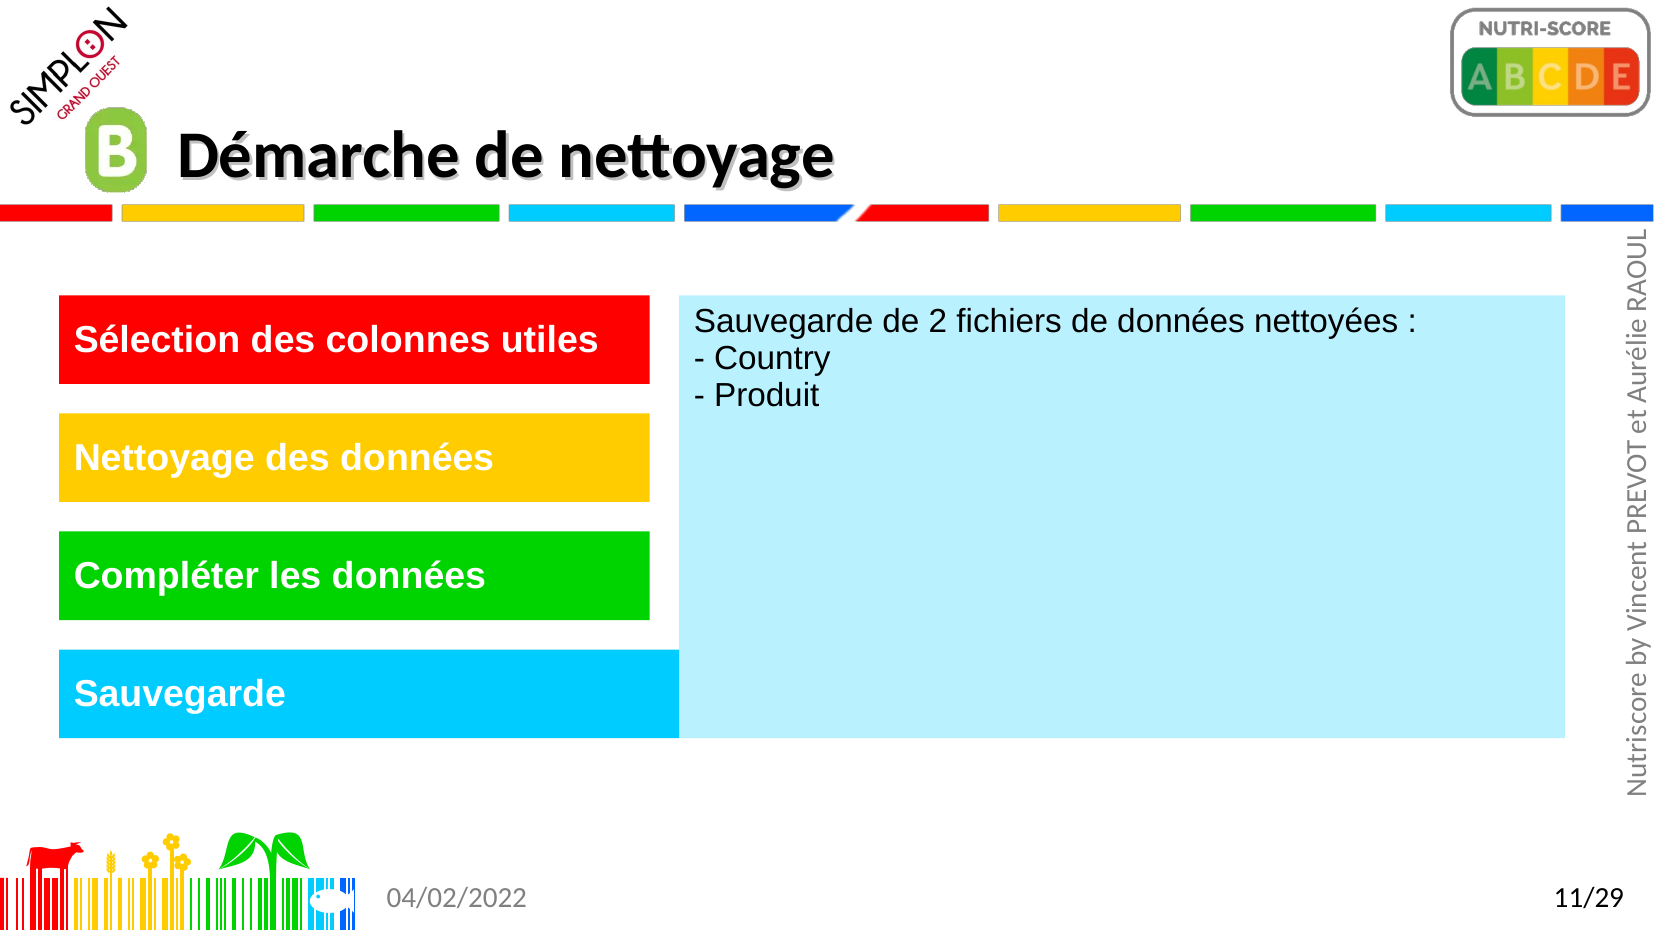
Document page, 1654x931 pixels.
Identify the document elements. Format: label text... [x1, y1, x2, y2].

text_box Nettoyage des données [59, 413, 650, 502]
text_box Sauvegarde de 2 fichiers de données nettoyées : - Country - Produit [679, 295, 1565, 739]
picture [0, 826, 355, 930]
text_box Sélection des colonnes utiles [59, 295, 650, 384]
text_box Sauvegarde [59, 649, 679, 739]
title Démarche de nettoyage [177, 108, 1571, 213]
picture [2, 2, 147, 147]
picture [84, 106, 148, 195]
picture [1448, 4, 1654, 119]
picture [0, 200, 1654, 225]
text_box Compléter les données [59, 531, 650, 621]
